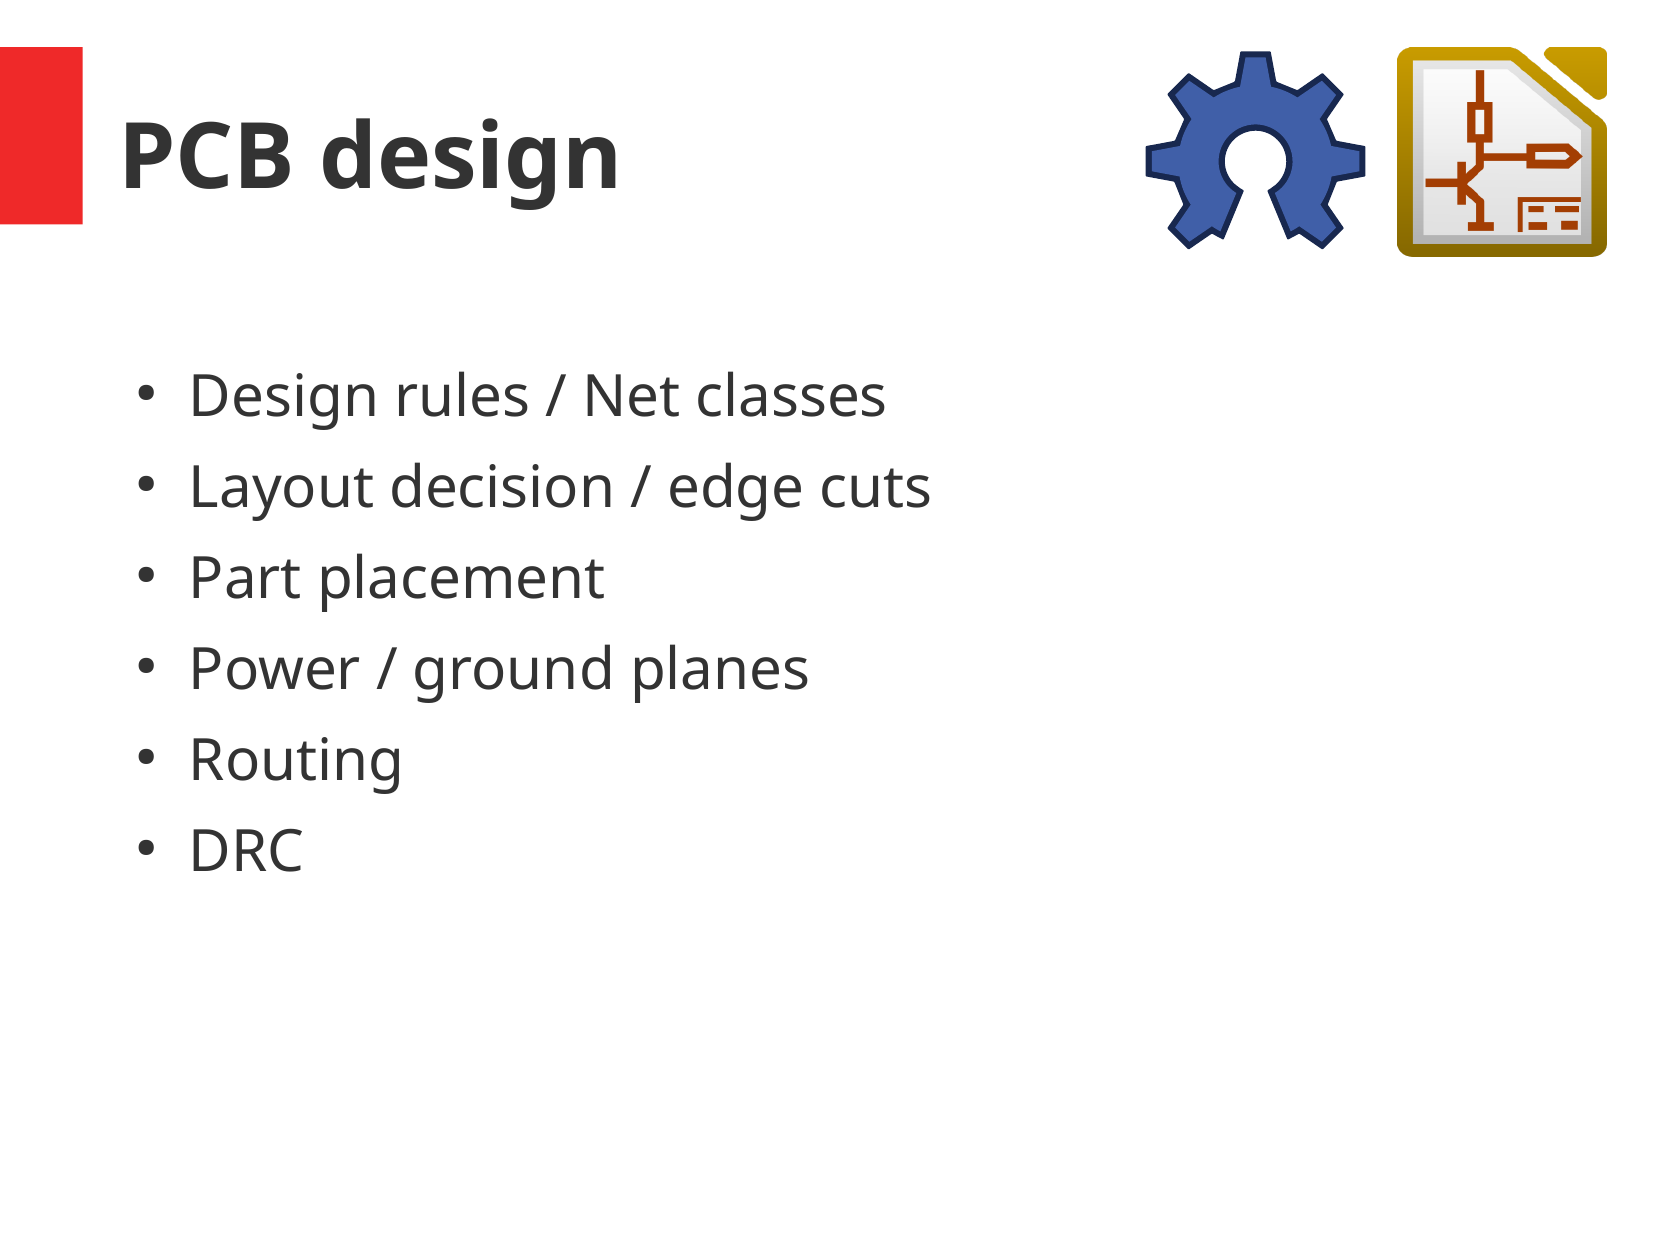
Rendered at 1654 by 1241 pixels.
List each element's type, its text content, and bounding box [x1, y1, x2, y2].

list Design rules / Net classes Layout decision / edge cuts Part placement Power / ground planes Routing DRC [118, 354, 1536, 1074]
title PCB design [118, 49, 1123, 257]
picture [1397, 47, 1607, 257]
